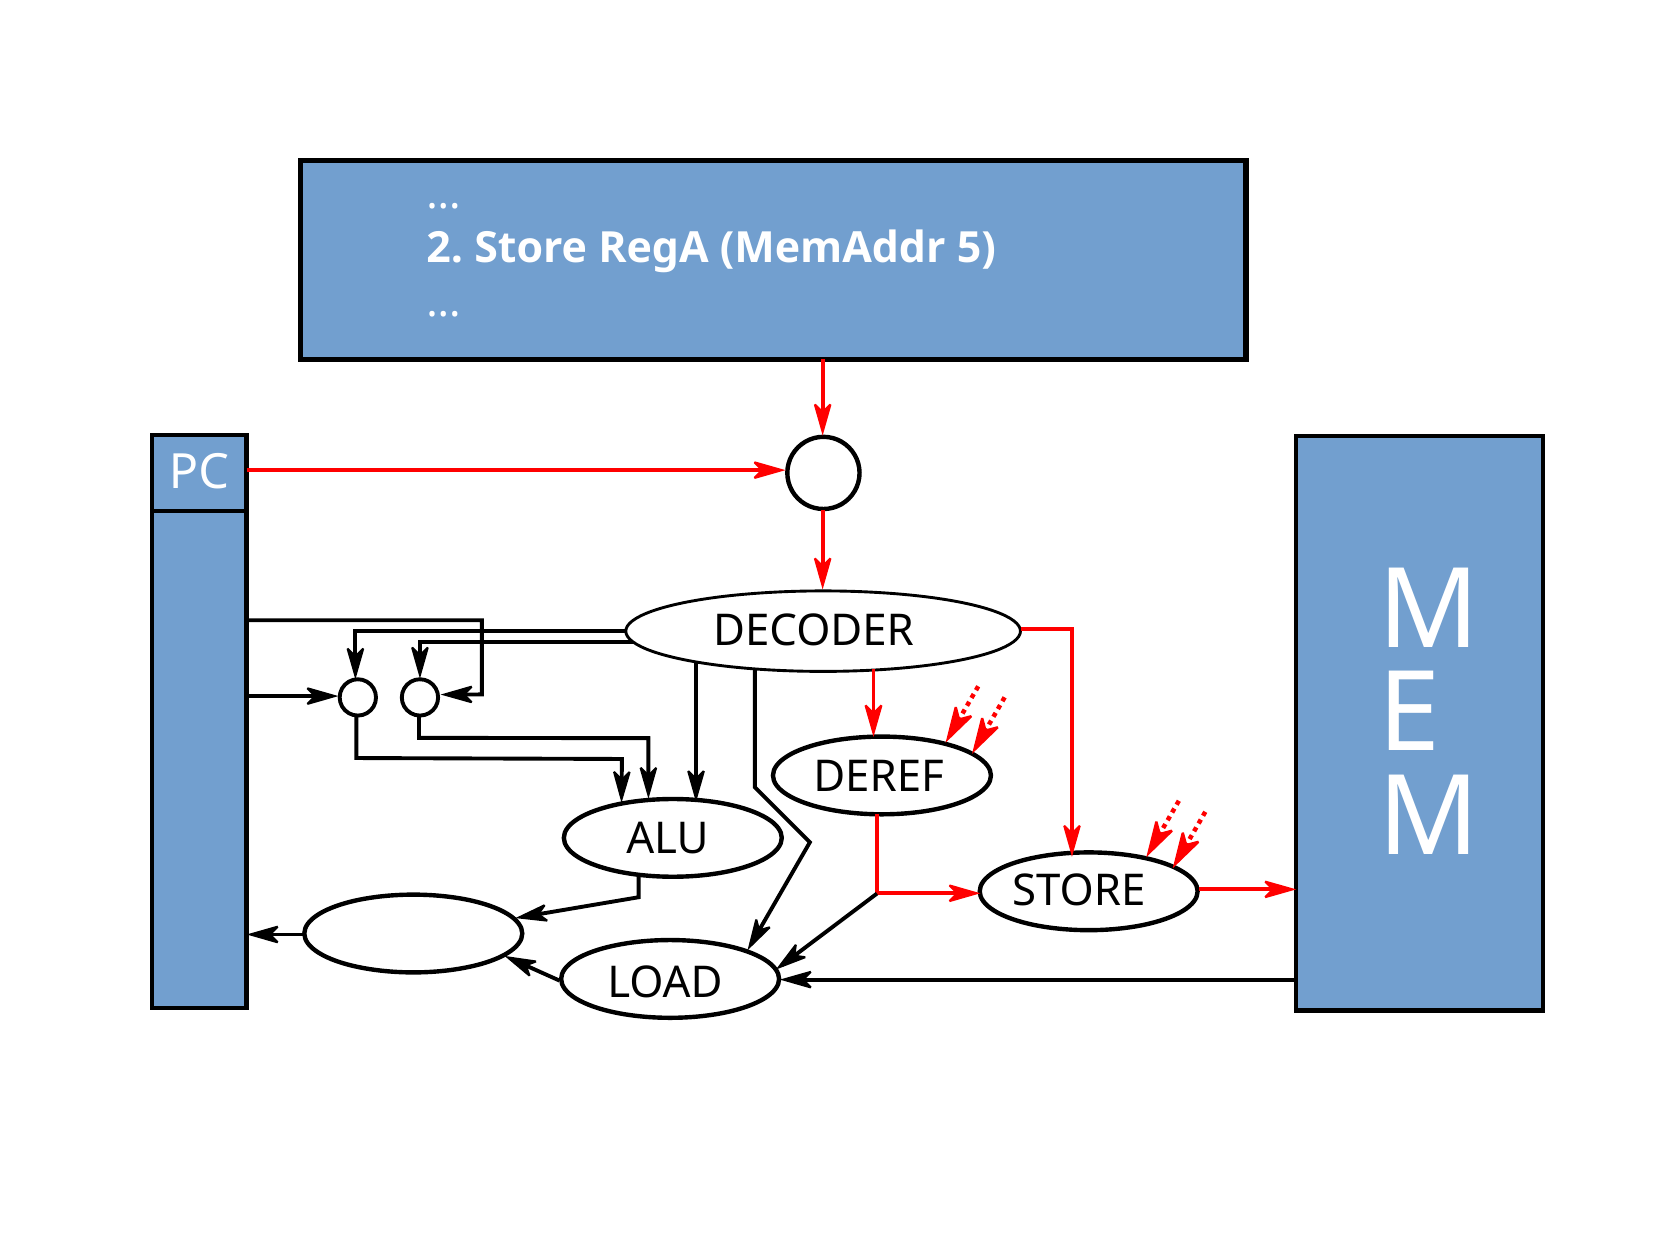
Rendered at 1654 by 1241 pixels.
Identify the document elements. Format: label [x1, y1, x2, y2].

picture [150, 157, 1546, 1021]
